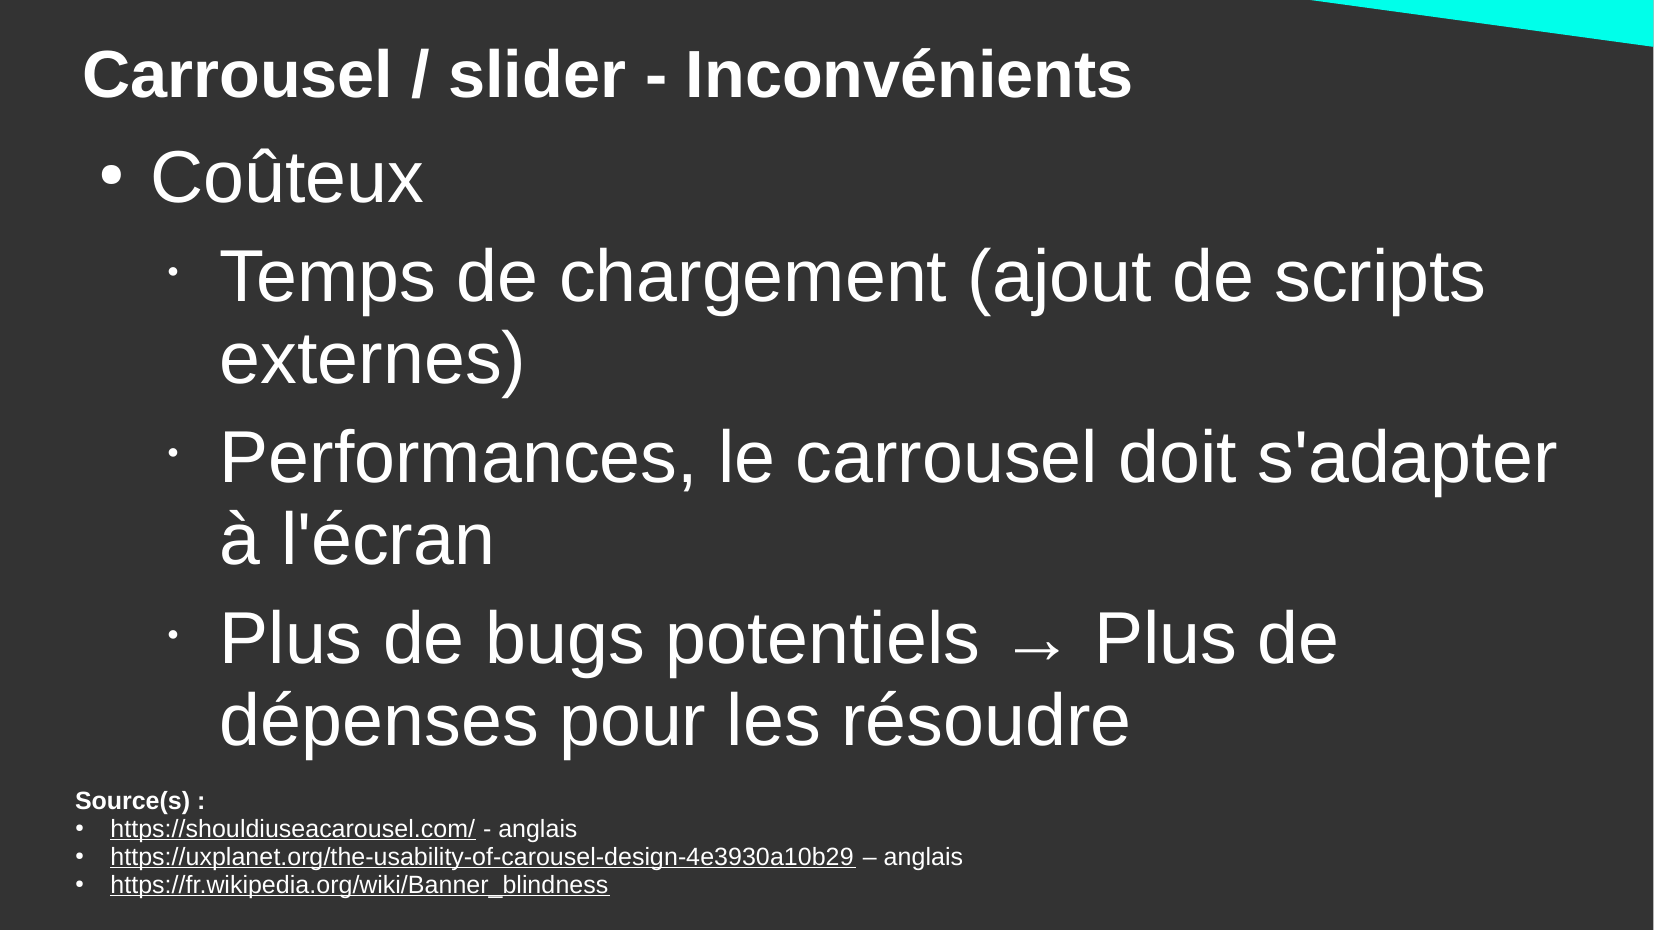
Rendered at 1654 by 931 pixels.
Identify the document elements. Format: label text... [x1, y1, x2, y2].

text_box [1310, 0, 1654, 47]
text_box Source(s) : https://shouldiuseacarousel.com/ - anglais https://uxplanet.org/the-usability-of-carousel-design-4e3930a10b29 – anglais https://fr.wikipedia.org/wiki/Banner_blindness [60, 779, 1546, 931]
list Coûteux Temps de chargement (ajout de scripts externes) Performances, le carrousel doit s'adapter à l'écran Plus de bugs potentiels → Plus de dépenses pour les résoudre [80, 135, 1620, 768]
title Carrousel / slider - Inconvénients [82, 37, 1571, 114]
